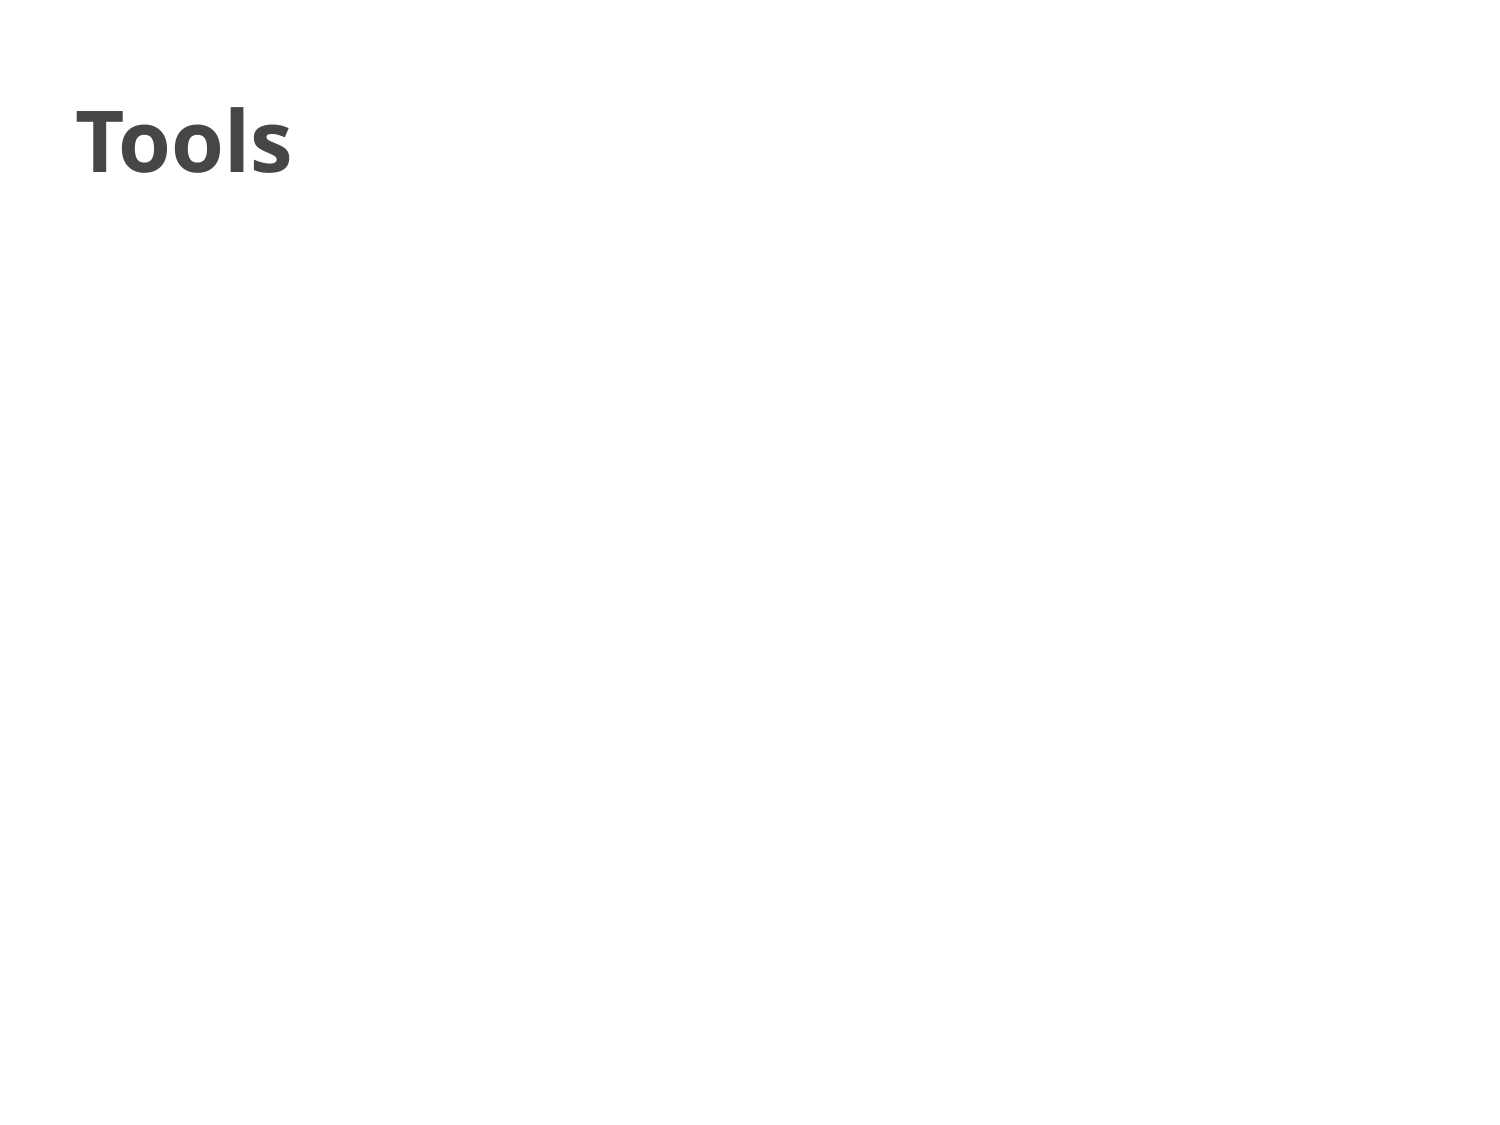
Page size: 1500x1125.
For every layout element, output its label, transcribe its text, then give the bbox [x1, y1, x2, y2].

title Tools [75, 52, 1426, 226]
